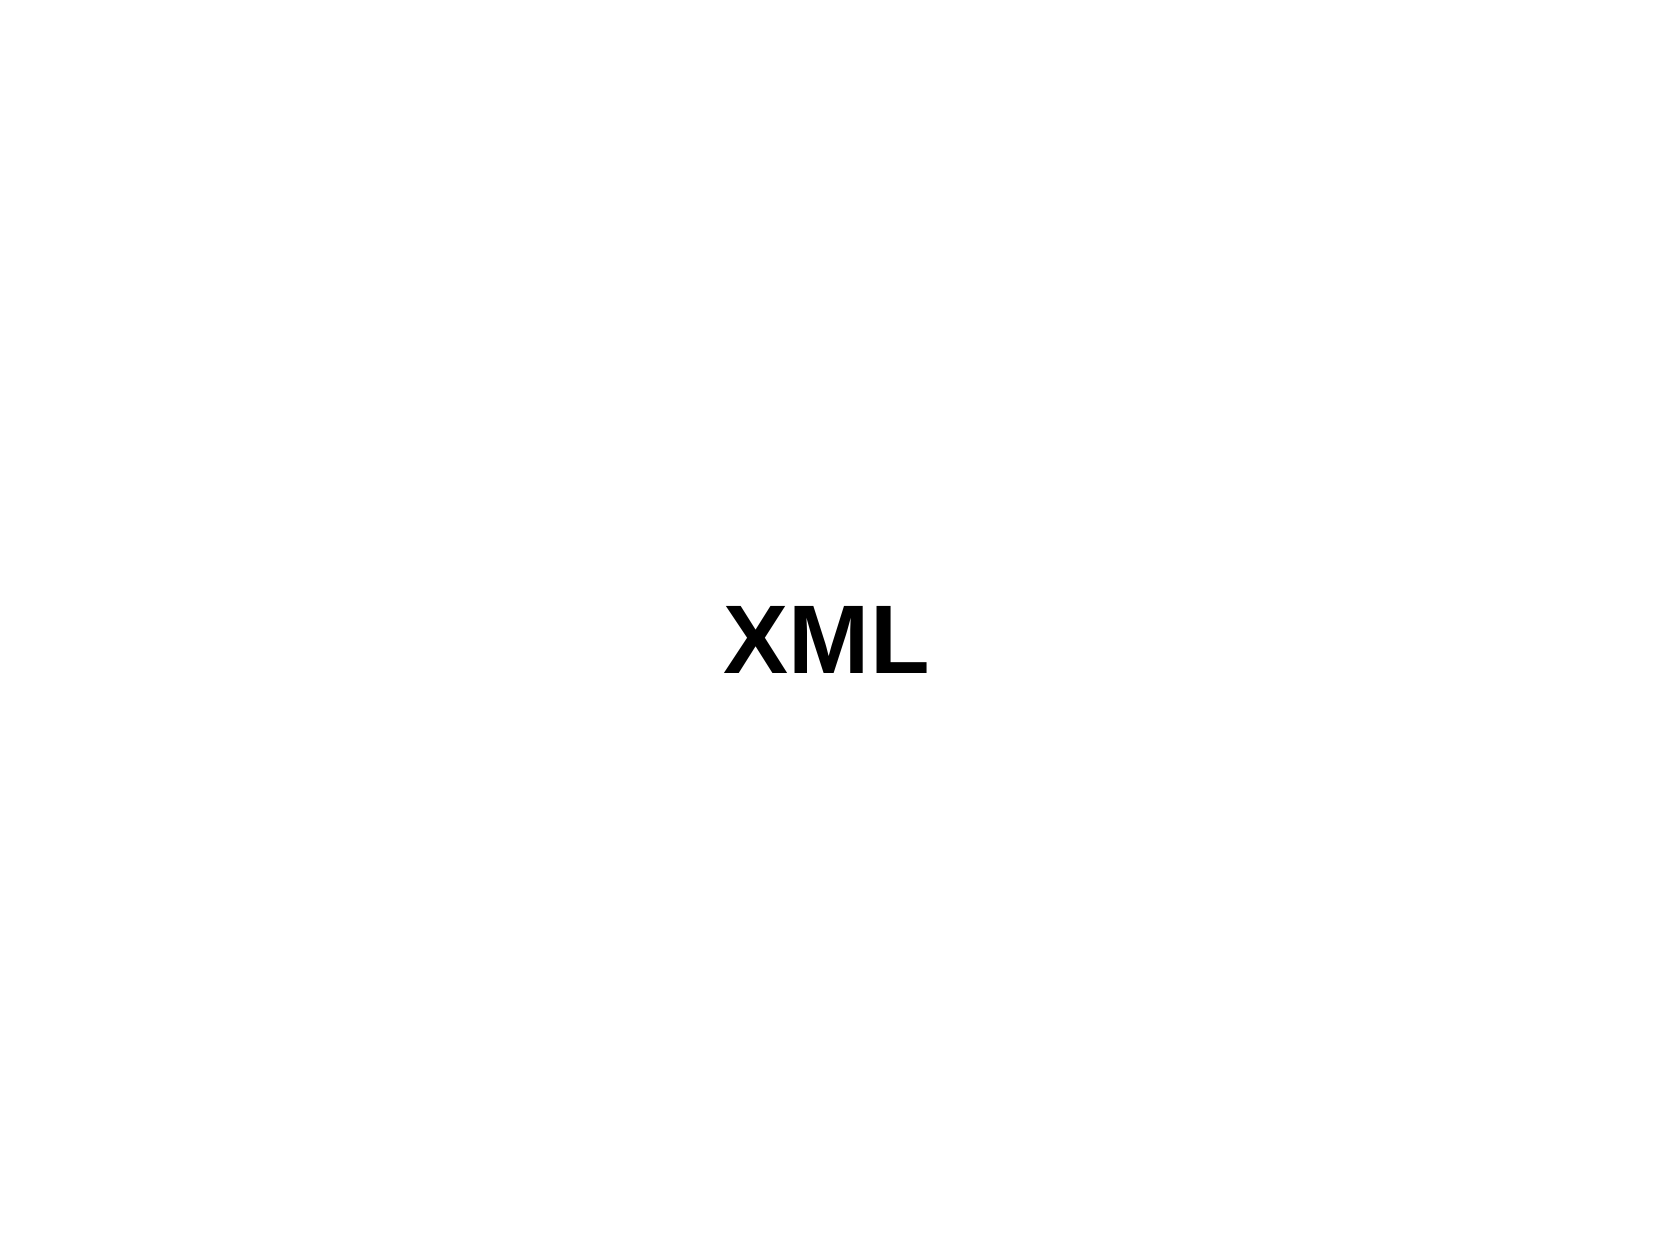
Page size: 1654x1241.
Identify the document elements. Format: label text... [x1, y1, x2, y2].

title XML [82, 566, 1571, 713]
